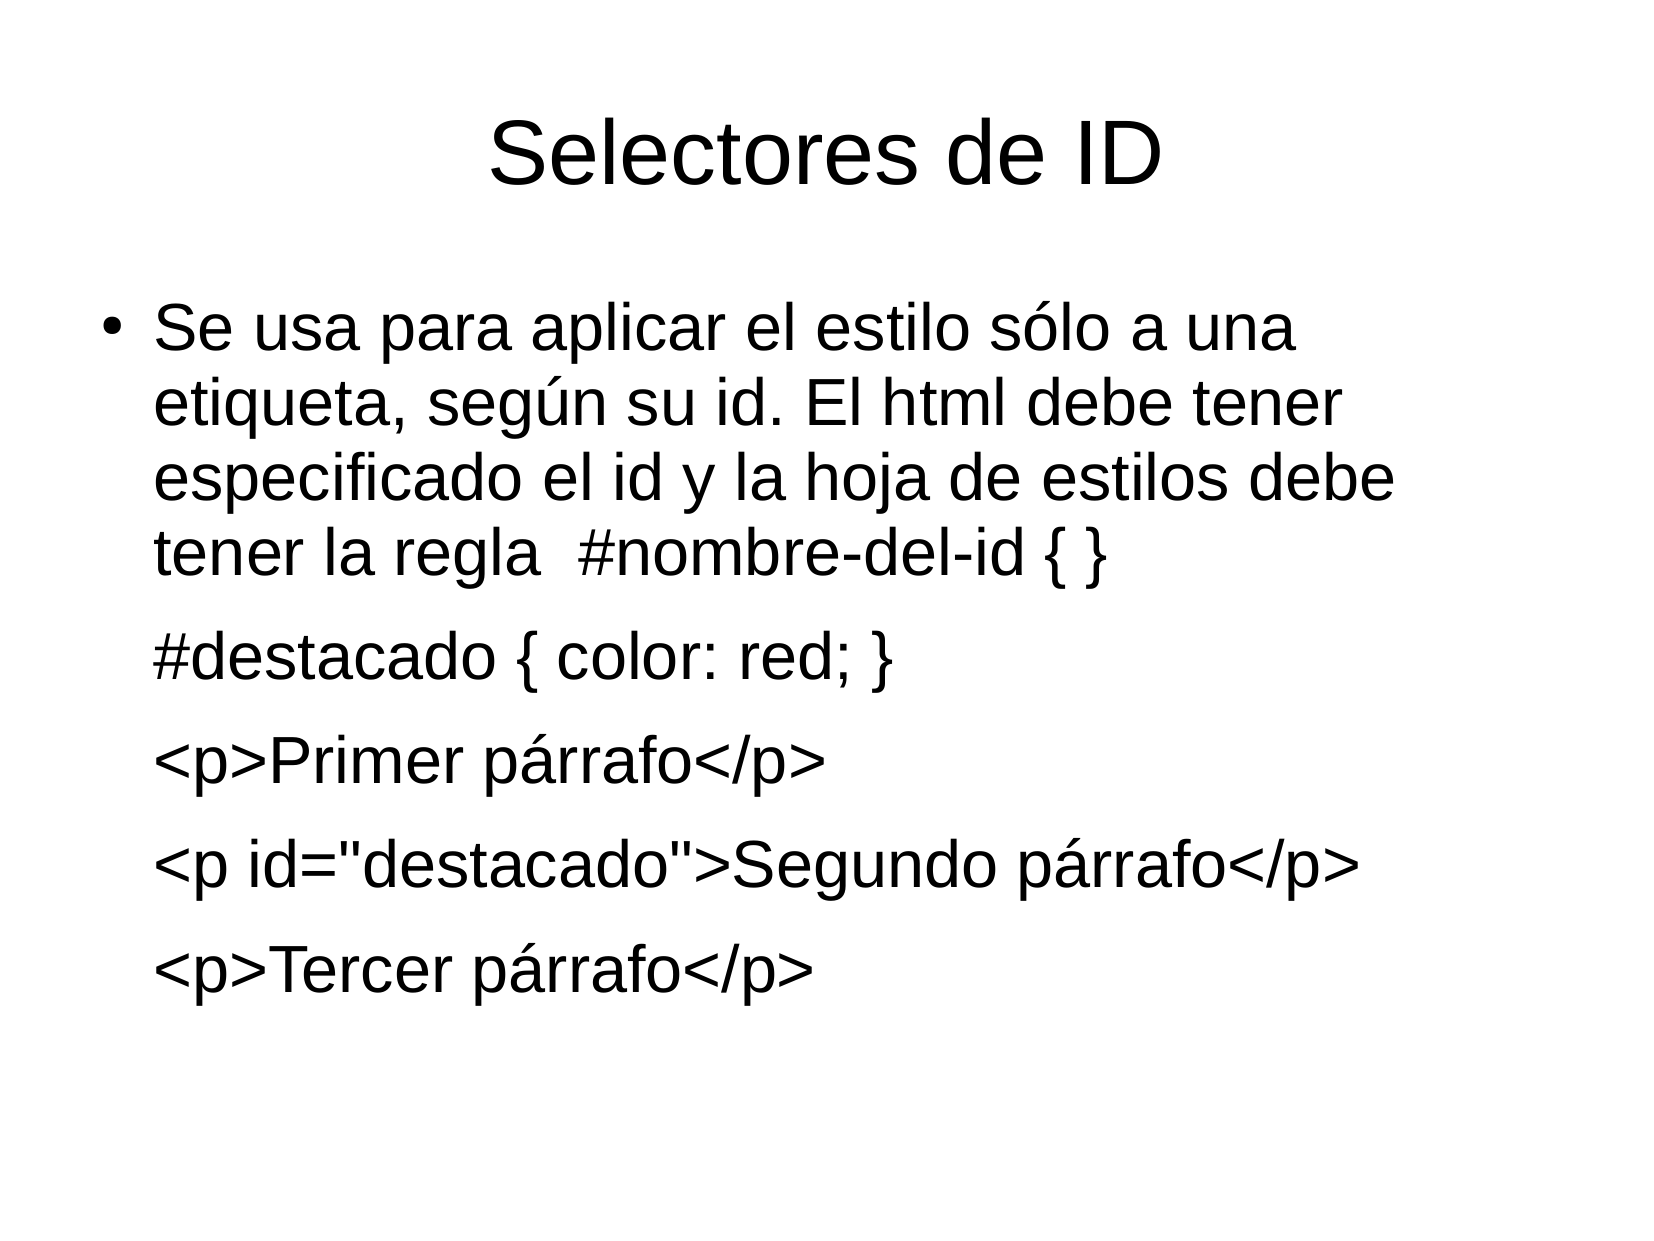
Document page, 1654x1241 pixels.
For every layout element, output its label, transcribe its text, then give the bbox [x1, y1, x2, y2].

list Se usa para aplicar el estilo sólo a una etiqueta, según su id. El html debe tener especificado el id y la hoja de estilos debe tener la regla #nombre-del-id { } #destacado { color: red; } <p>Primer párrafo</p> <p id="destacado">Segundo párrafo</p> <p>Tercer párrafo</p> [82, 290, 1538, 1010]
title Selectores de ID [82, 49, 1571, 257]
